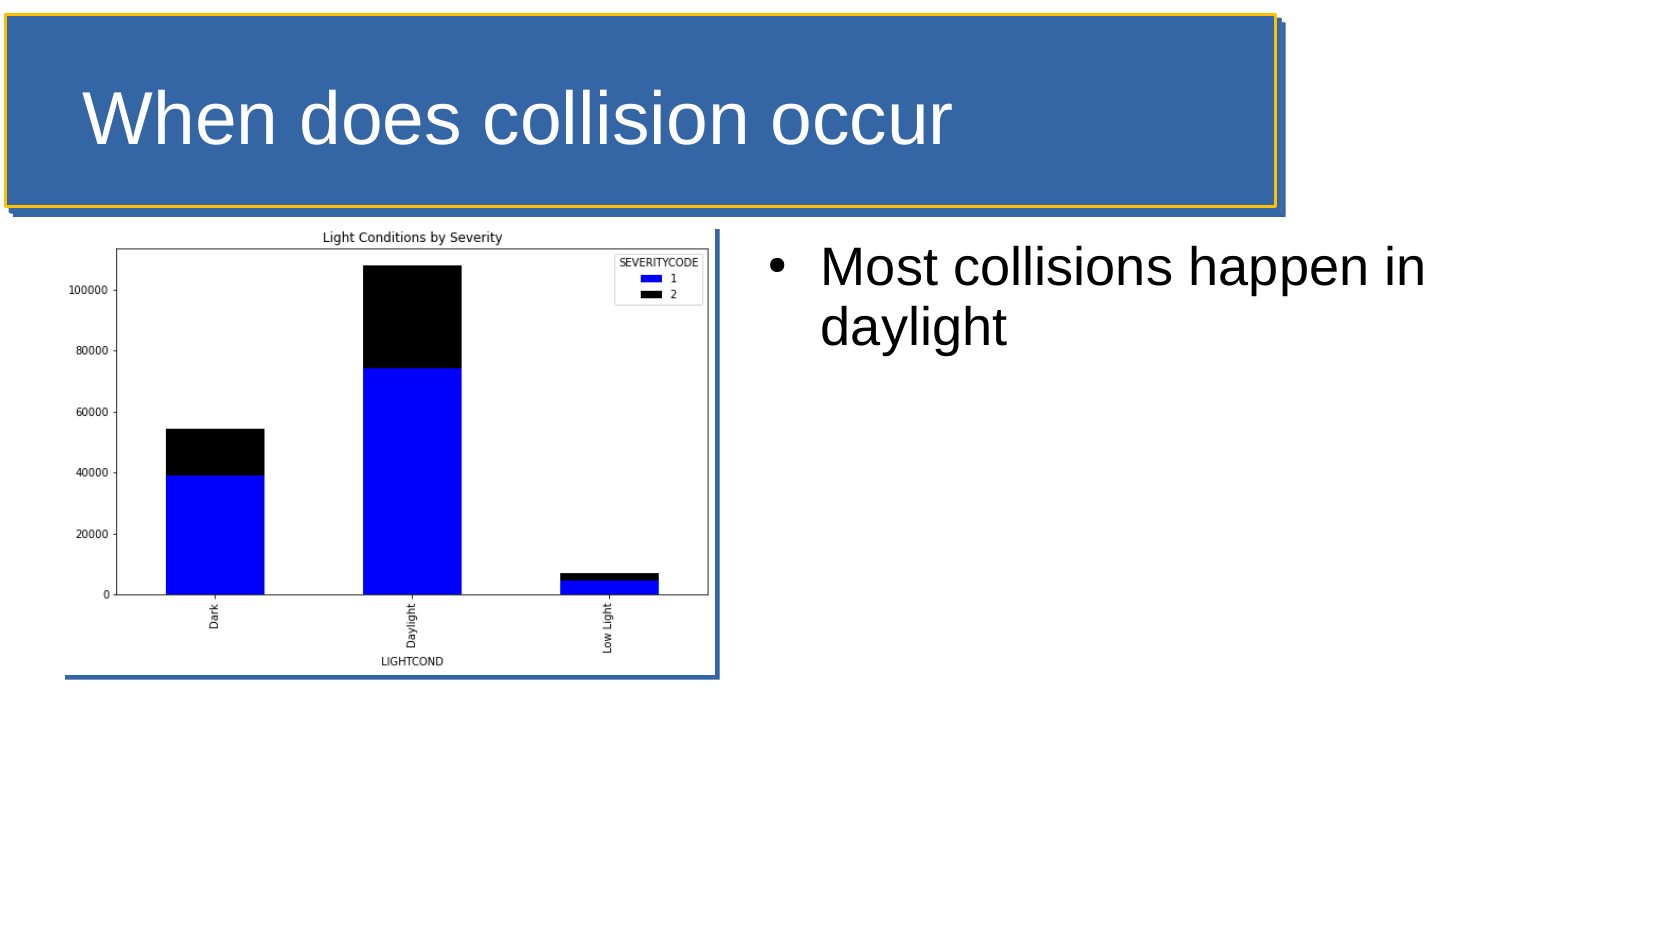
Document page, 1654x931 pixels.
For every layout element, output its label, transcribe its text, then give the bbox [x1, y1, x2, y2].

title When does collision occur [82, 44, 1235, 192]
picture [61, 224, 715, 676]
list Most collisions happen in daylight [750, 236, 1565, 798]
